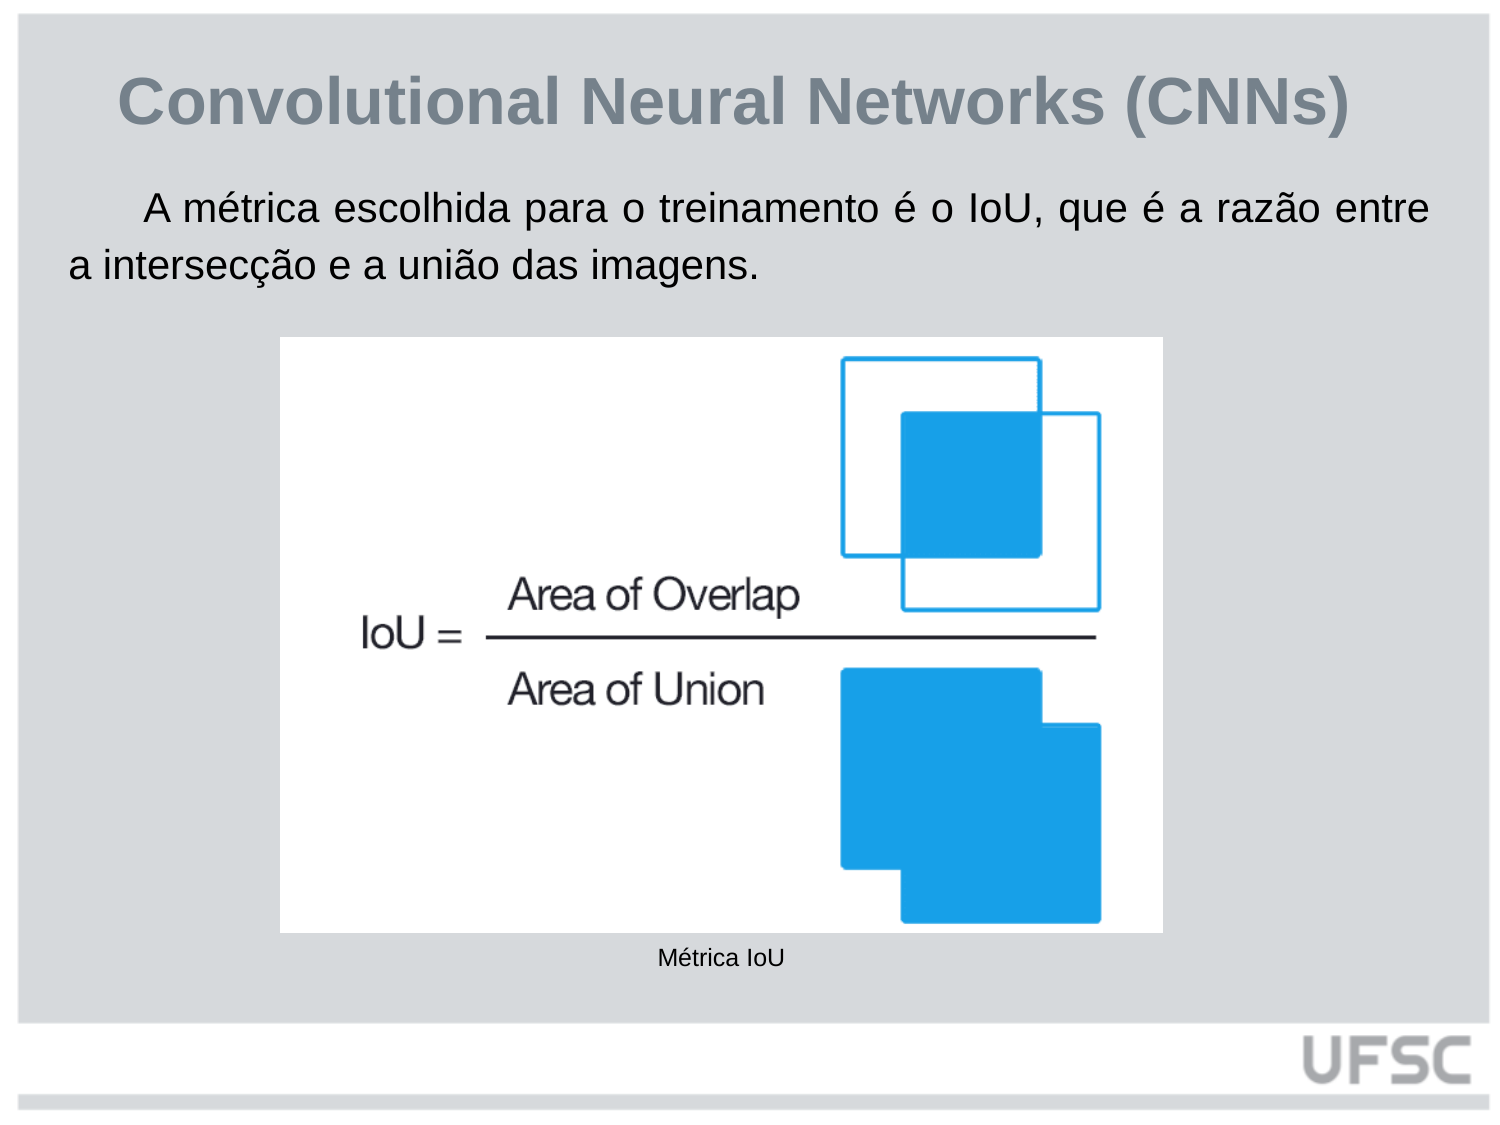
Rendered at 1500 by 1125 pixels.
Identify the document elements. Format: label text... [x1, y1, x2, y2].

text_box Métrica IoU [642, 934, 1234, 977]
text_box Convolutional Neural Networks (CNNs) [103, 59, 1397, 165]
picture [0, 0, 1500, 1125]
text_box A métrica escolhida para o treinamento é o IoU, que é a razão entre a intersecção e a união das imagens. [53, 165, 1447, 458]
